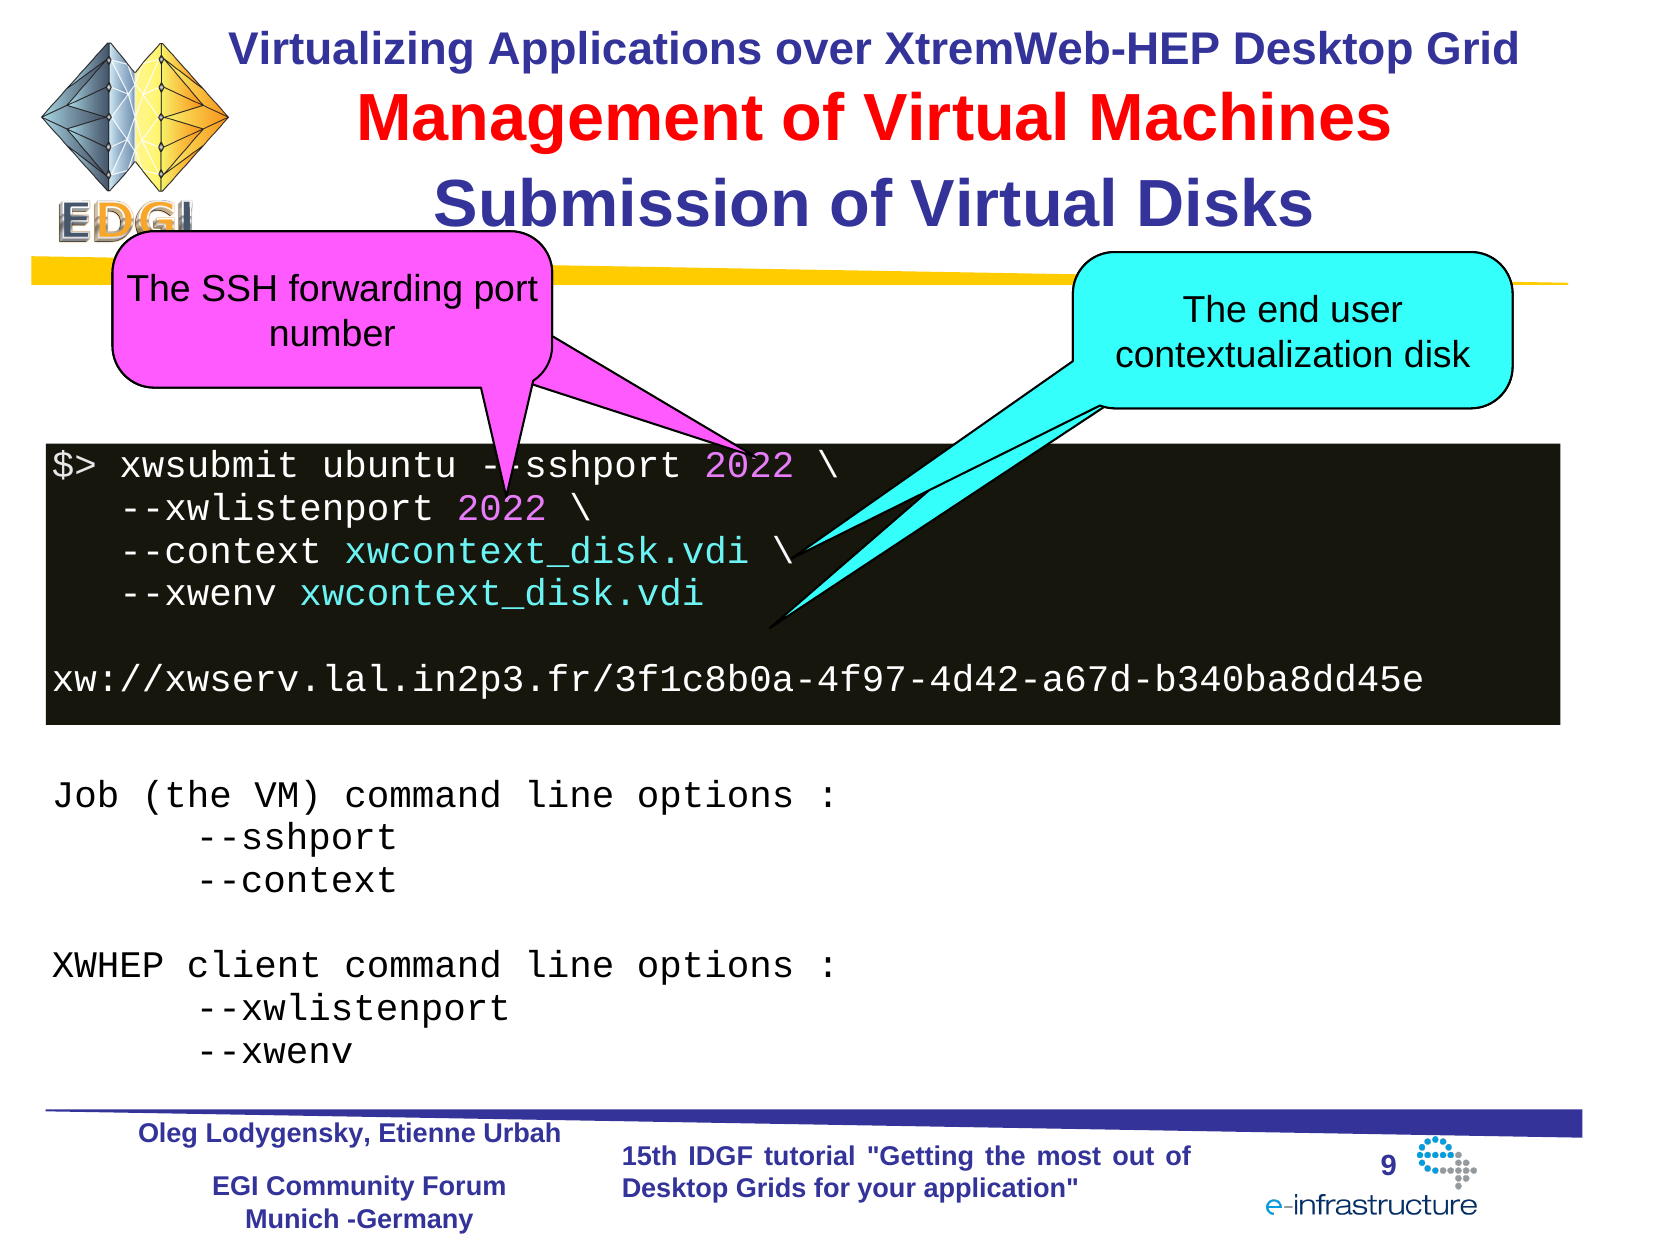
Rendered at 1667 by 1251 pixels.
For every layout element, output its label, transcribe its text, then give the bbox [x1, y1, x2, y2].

text_box The SSH forwarding port number [533, 336, 756, 458]
text_box Virtualizing Applications over XtremWeb-HEP Desktop Grid Management of Virtual Machines Submission of Virtual Disks [227, 16, 1530, 242]
picture [1266, 1142, 1477, 1215]
text_box The SSH forwarding port number [112, 231, 553, 497]
text_box Job (the VM) command line options : --sshport --context XWHEP client command line options : --xwlistenport --xwenv [45, 772, 1561, 1142]
text_box The end user contextualization disk [769, 406, 1104, 628]
text_box The end user contextualization disk [791, 252, 1513, 559]
picture [31, 37, 227, 249]
text_box $> xwsubmit ubuntu --sshport 2022 \ --xwlistenport 2022 \ --context xwcontext_disk.vdi \ --xwenv xwcontext_disk.vdi xw://xwserv.lal.in2p3.fr/3f1c8b0a-4f97-4d42-a67d-b340ba8dd45e [45, 443, 1561, 725]
